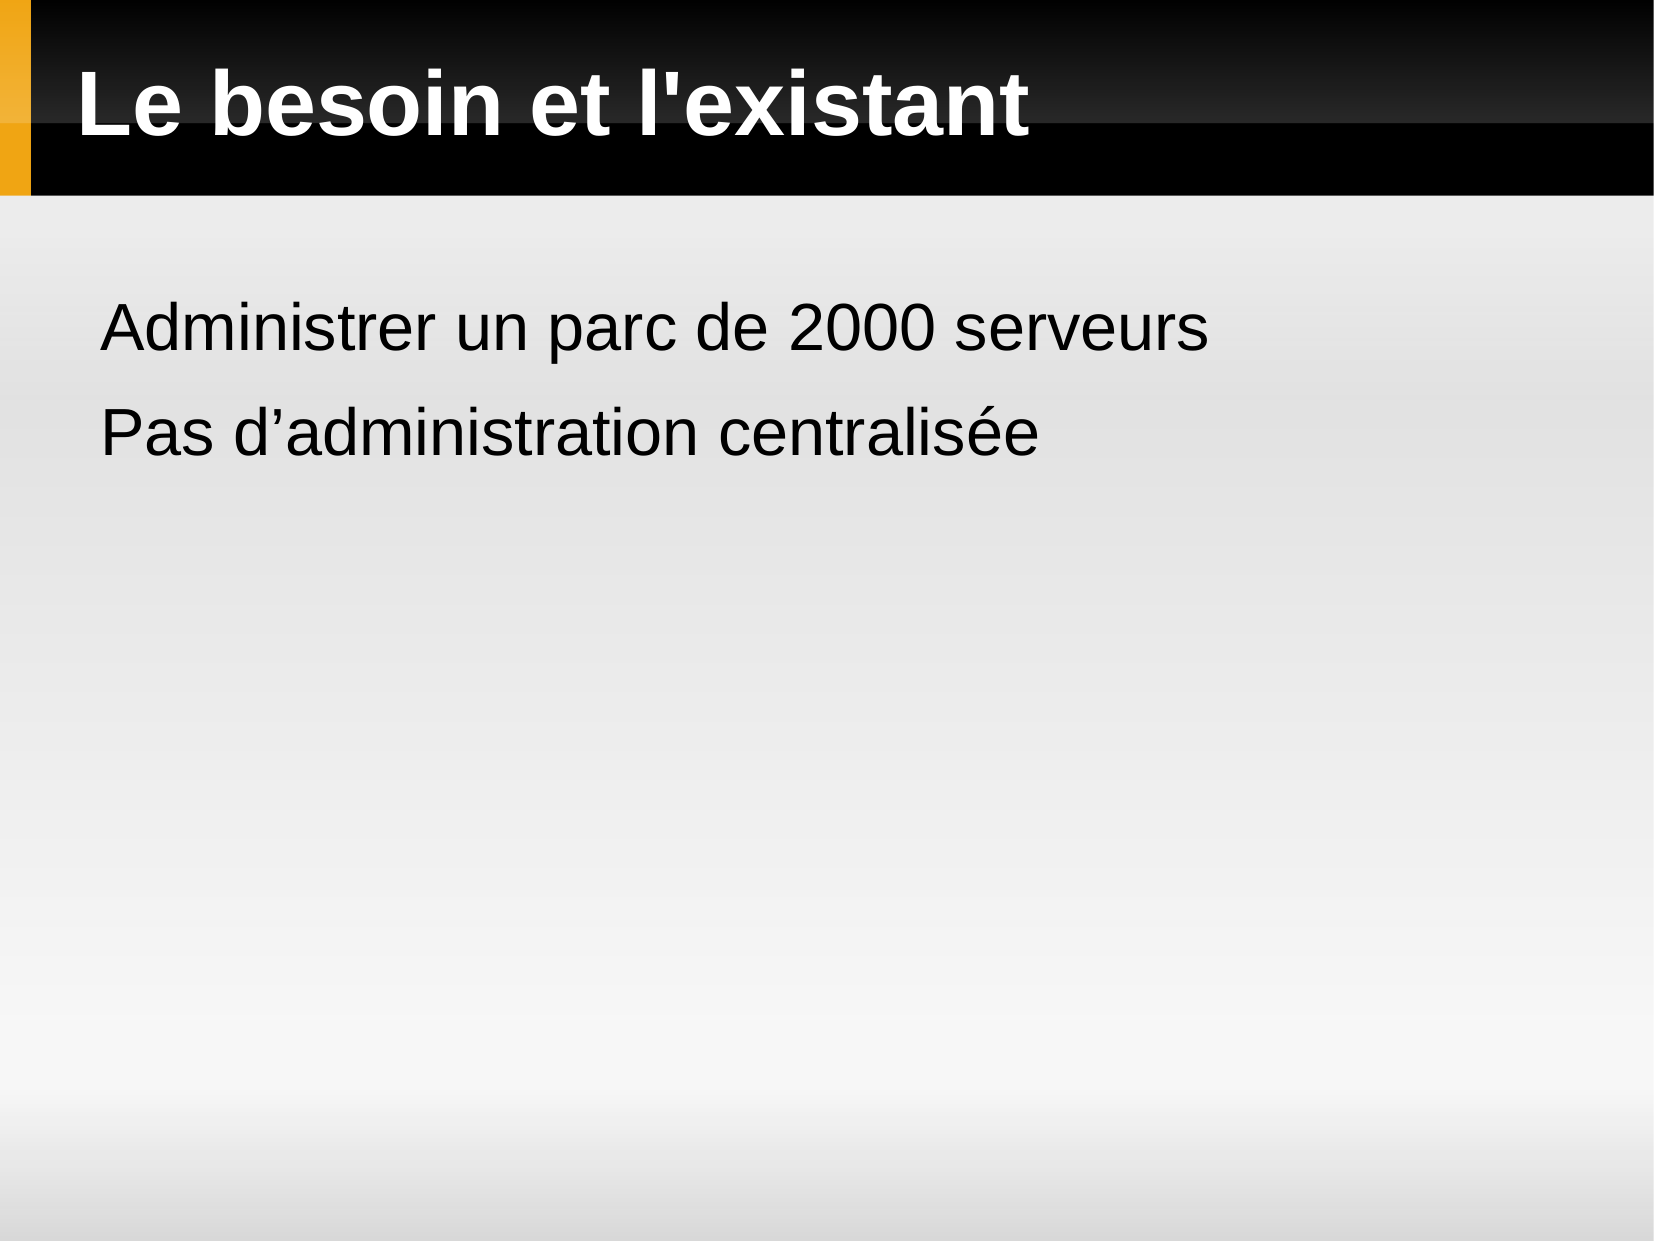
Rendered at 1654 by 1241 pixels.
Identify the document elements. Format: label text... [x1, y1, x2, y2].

list Administrer un parc de 2000 serveurs Pas d’administration centralisée [82, 290, 1571, 1094]
title Le besoin et l'existant [76, 7, 1565, 200]
picture [0, 0, 1654, 1241]
